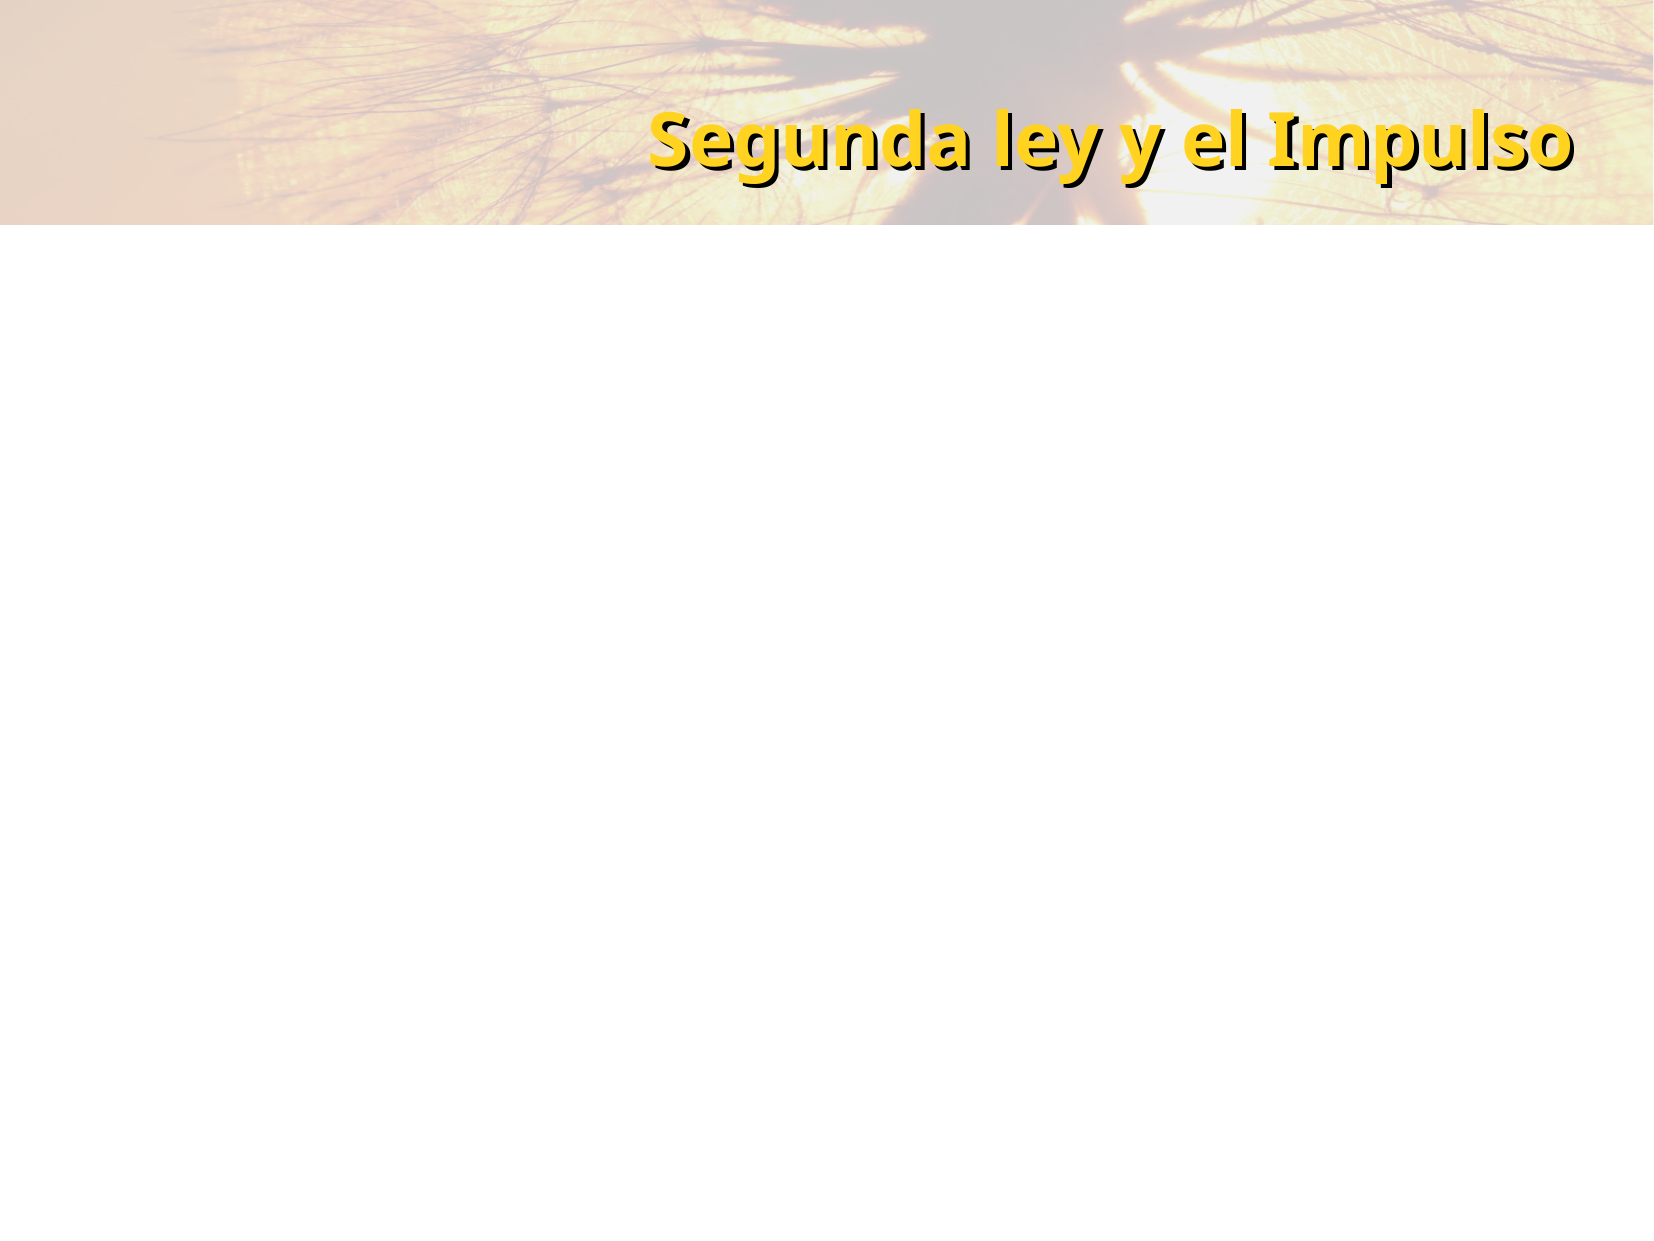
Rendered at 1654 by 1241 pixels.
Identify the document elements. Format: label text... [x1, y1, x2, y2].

picture [0, 0, 1654, 225]
title Segunda ley y el Impulso [86, 49, 1576, 226]
